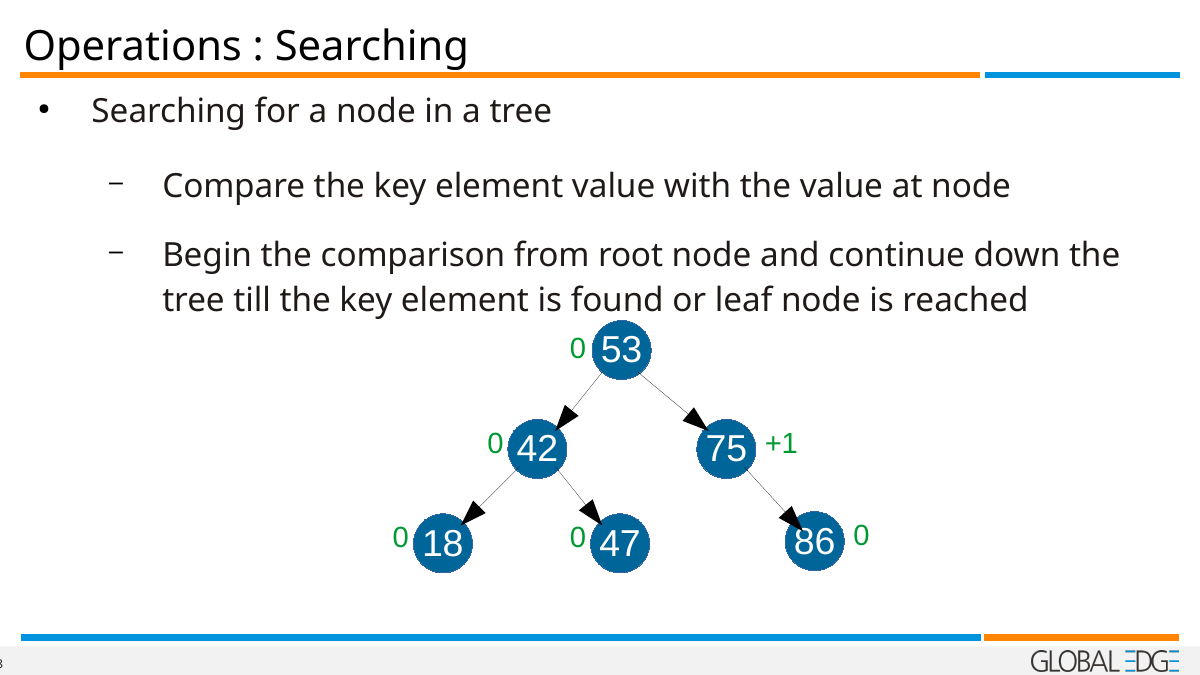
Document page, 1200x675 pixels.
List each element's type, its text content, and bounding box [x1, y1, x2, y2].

text_box 75 [696, 419, 750, 479]
text_box 47 [597, 562, 643, 573]
text_box 0 [555, 324, 709, 373]
text_box 0 [838, 511, 993, 560]
text_box 86 [785, 511, 838, 571]
text_box +1 [750, 419, 904, 467]
text_box 0 [377, 513, 532, 562]
text_box 42 [517, 467, 557, 479]
text_box 53 [607, 320, 636, 324]
text_box 0 [472, 419, 626, 467]
text_box 86 [798, 542, 809, 552]
text_box 86 [799, 530, 808, 539]
text_box 0 [555, 513, 709, 562]
text_box 53 [603, 373, 639, 380]
text_box 18 [420, 562, 466, 573]
picture [1031, 650, 1179, 672]
title Operations : Searching [23, 17, 1099, 71]
list Searching for a node in a tree Compare the key element value with the value at node Begin the comparison from root node and continue down the tree till the key element is found or leaf node is reached [20, 87, 1179, 628]
